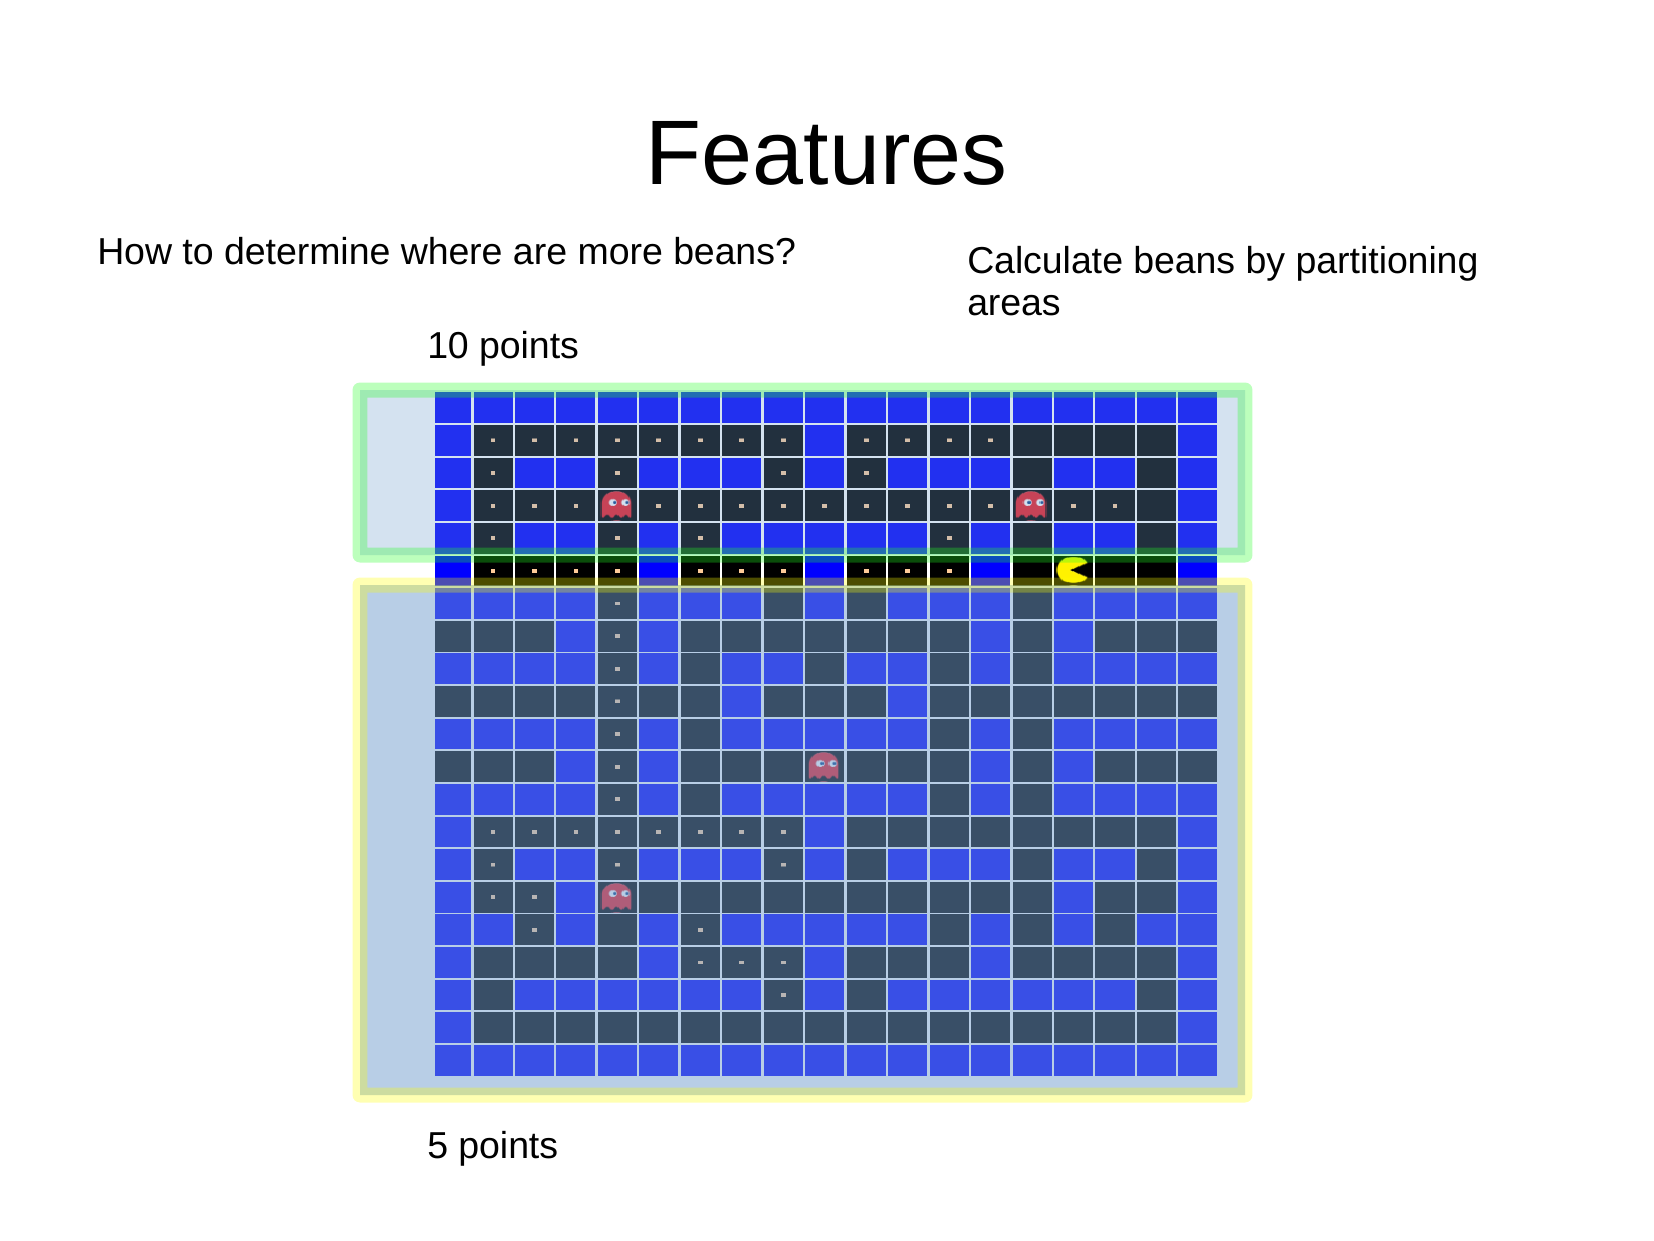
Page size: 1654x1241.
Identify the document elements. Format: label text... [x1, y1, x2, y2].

text_box How to determine where are more beans? [75, 216, 886, 346]
title Features [82, 49, 1571, 257]
text_box [360, 585, 1246, 1096]
text_box 5 points [405, 1110, 646, 1241]
text_box 10 points [405, 309, 646, 481]
picture [435, 556, 1235, 585]
text_box [360, 390, 1246, 556]
text_box Calculate beans by partitioning areas [945, 225, 1531, 339]
